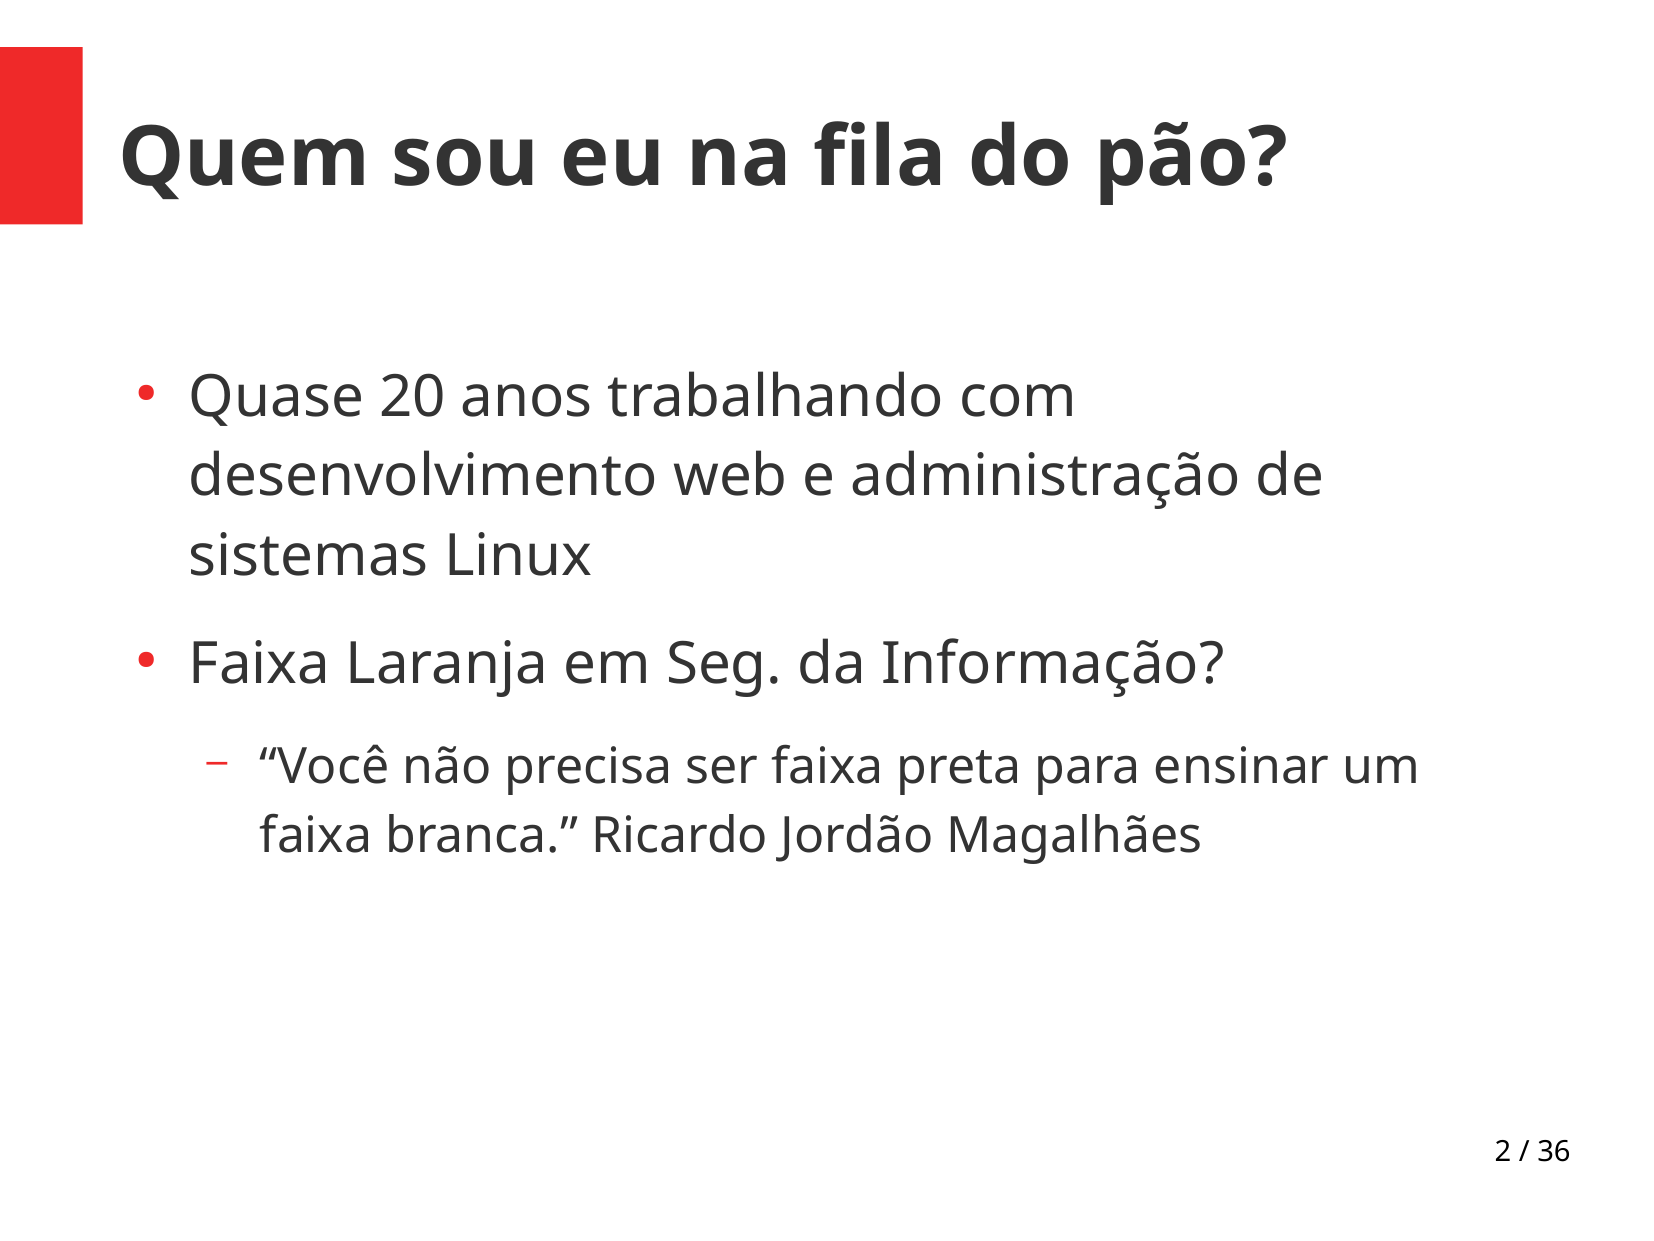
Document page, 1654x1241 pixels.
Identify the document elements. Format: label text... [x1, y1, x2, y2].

list Quase 20 anos trabalhando com desenvolvimento web e administração de sistemas Linux Faixa Laranja em Seg. da Informação? “Você não precisa ser faixa preta para ensinar um faixa branca.” Ricardo Jordão Magalhães [118, 354, 1536, 1074]
title Quem sou eu na fila do pão? [118, 49, 1571, 257]
